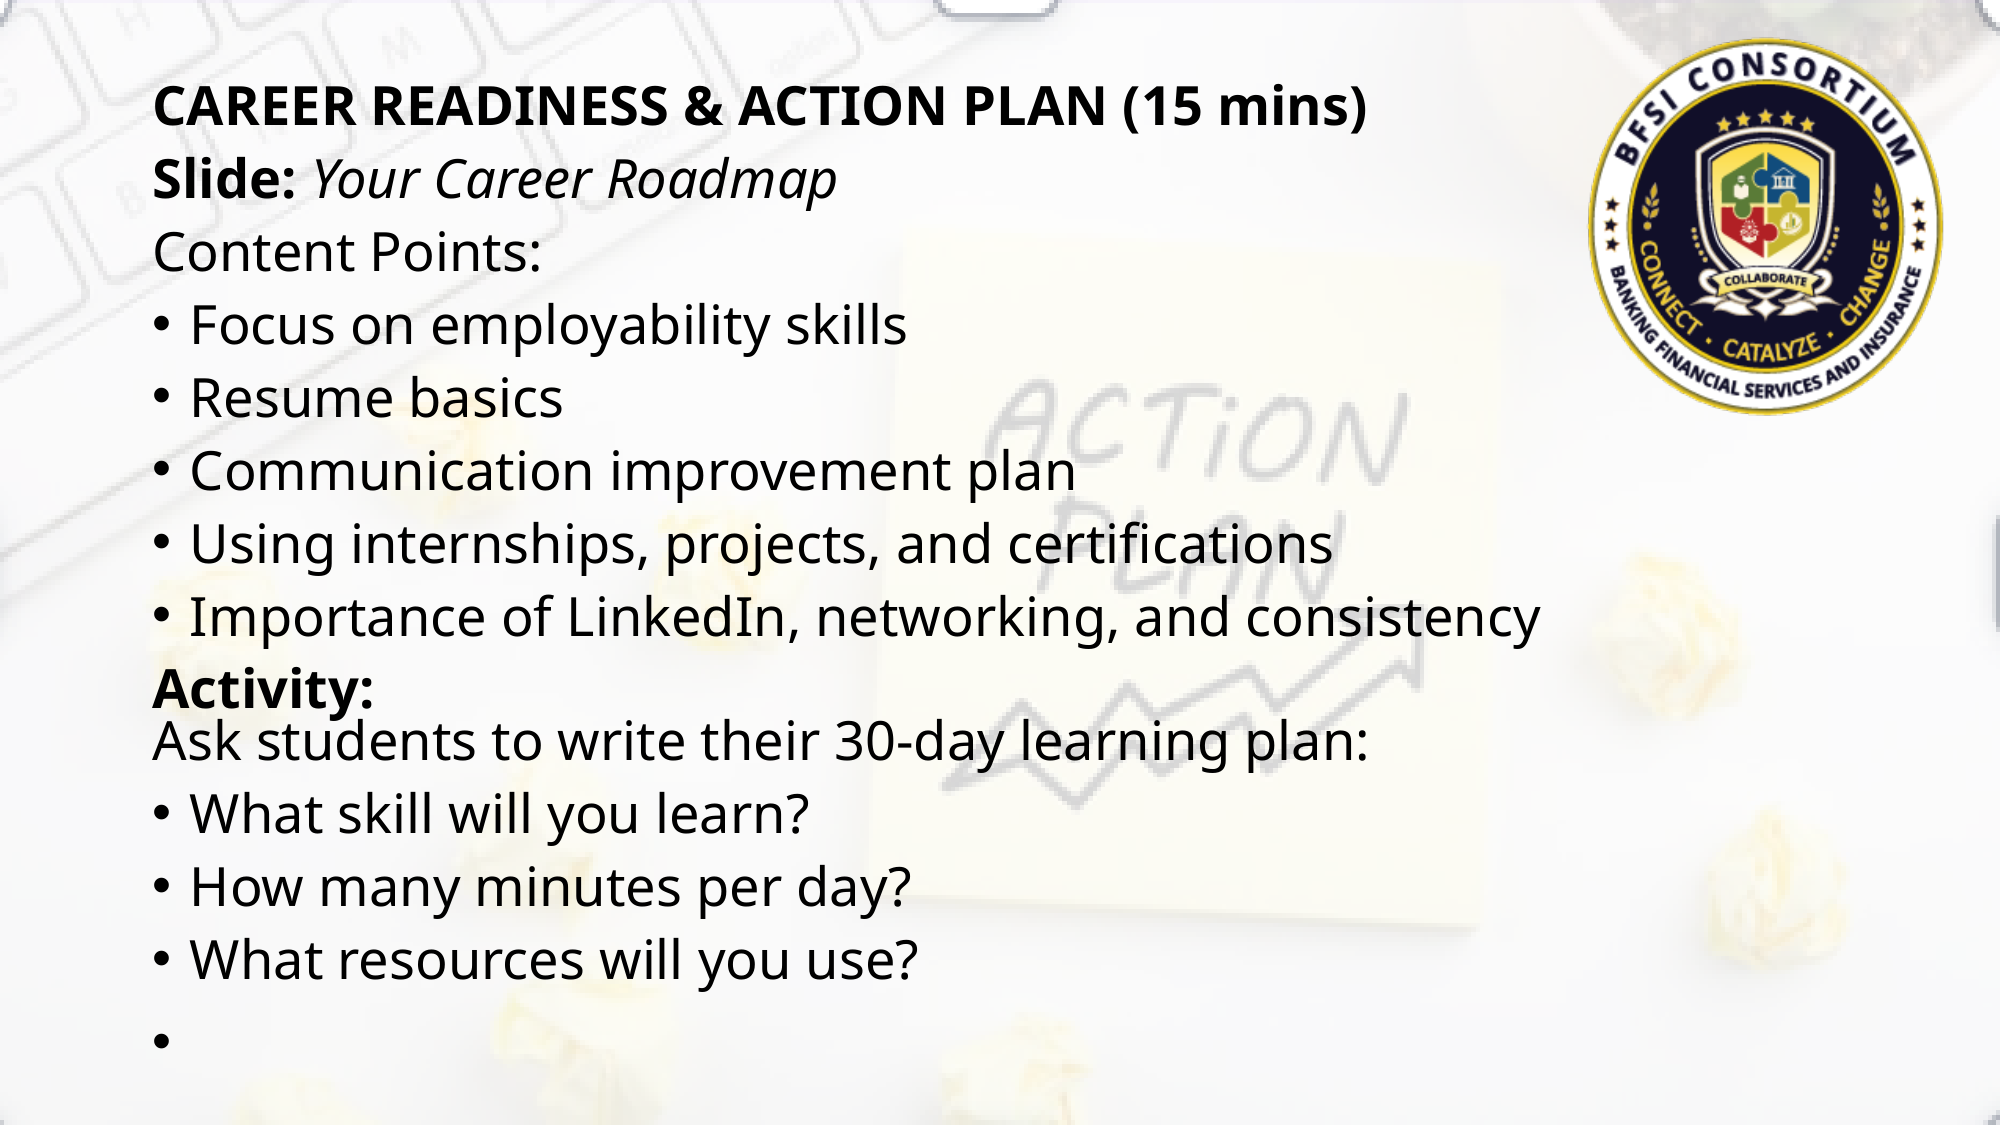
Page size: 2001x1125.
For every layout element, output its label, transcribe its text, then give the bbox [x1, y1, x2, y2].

list CAREER READINESS & ACTION PLAN (15 mins) Slide: Your Career Roadmap Content Points: Focus on employability skills Resume basics Communication improvement plan Using internships, projects, and certifications Importance of LinkedIn, networking, and consistency Activity: Ask students to write their 30-day learning plan: What skill will you learn? How many minutes per day? What resources will you use? [137, 76, 1863, 1058]
picture [0, 0, 2000, 1125]
